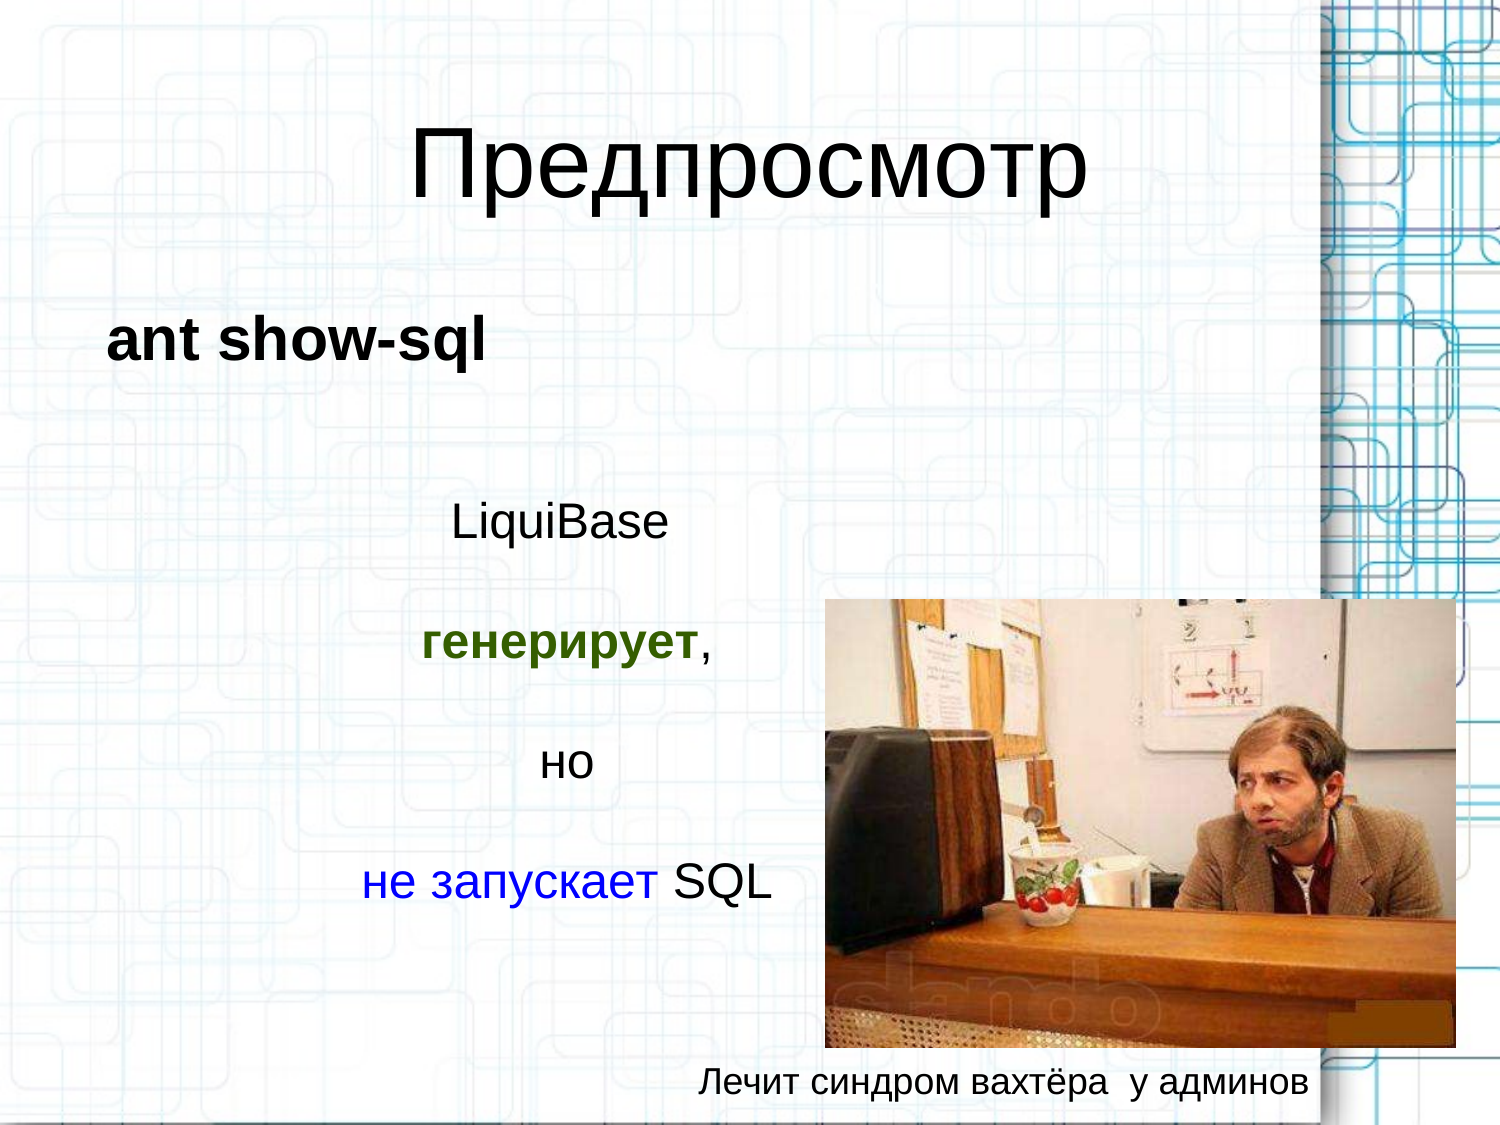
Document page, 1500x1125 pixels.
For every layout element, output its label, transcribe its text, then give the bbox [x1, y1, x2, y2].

text_box ant show-sql [91, 283, 1352, 414]
title Предпросмотр [75, 45, 1425, 233]
list LiquiBase генерирует, но не запускает SQL [69, 413, 1066, 1078]
text_box Лечит синдром вахтёра у админов [683, 1052, 1336, 1110]
picture [0, 0, 1500, 1125]
